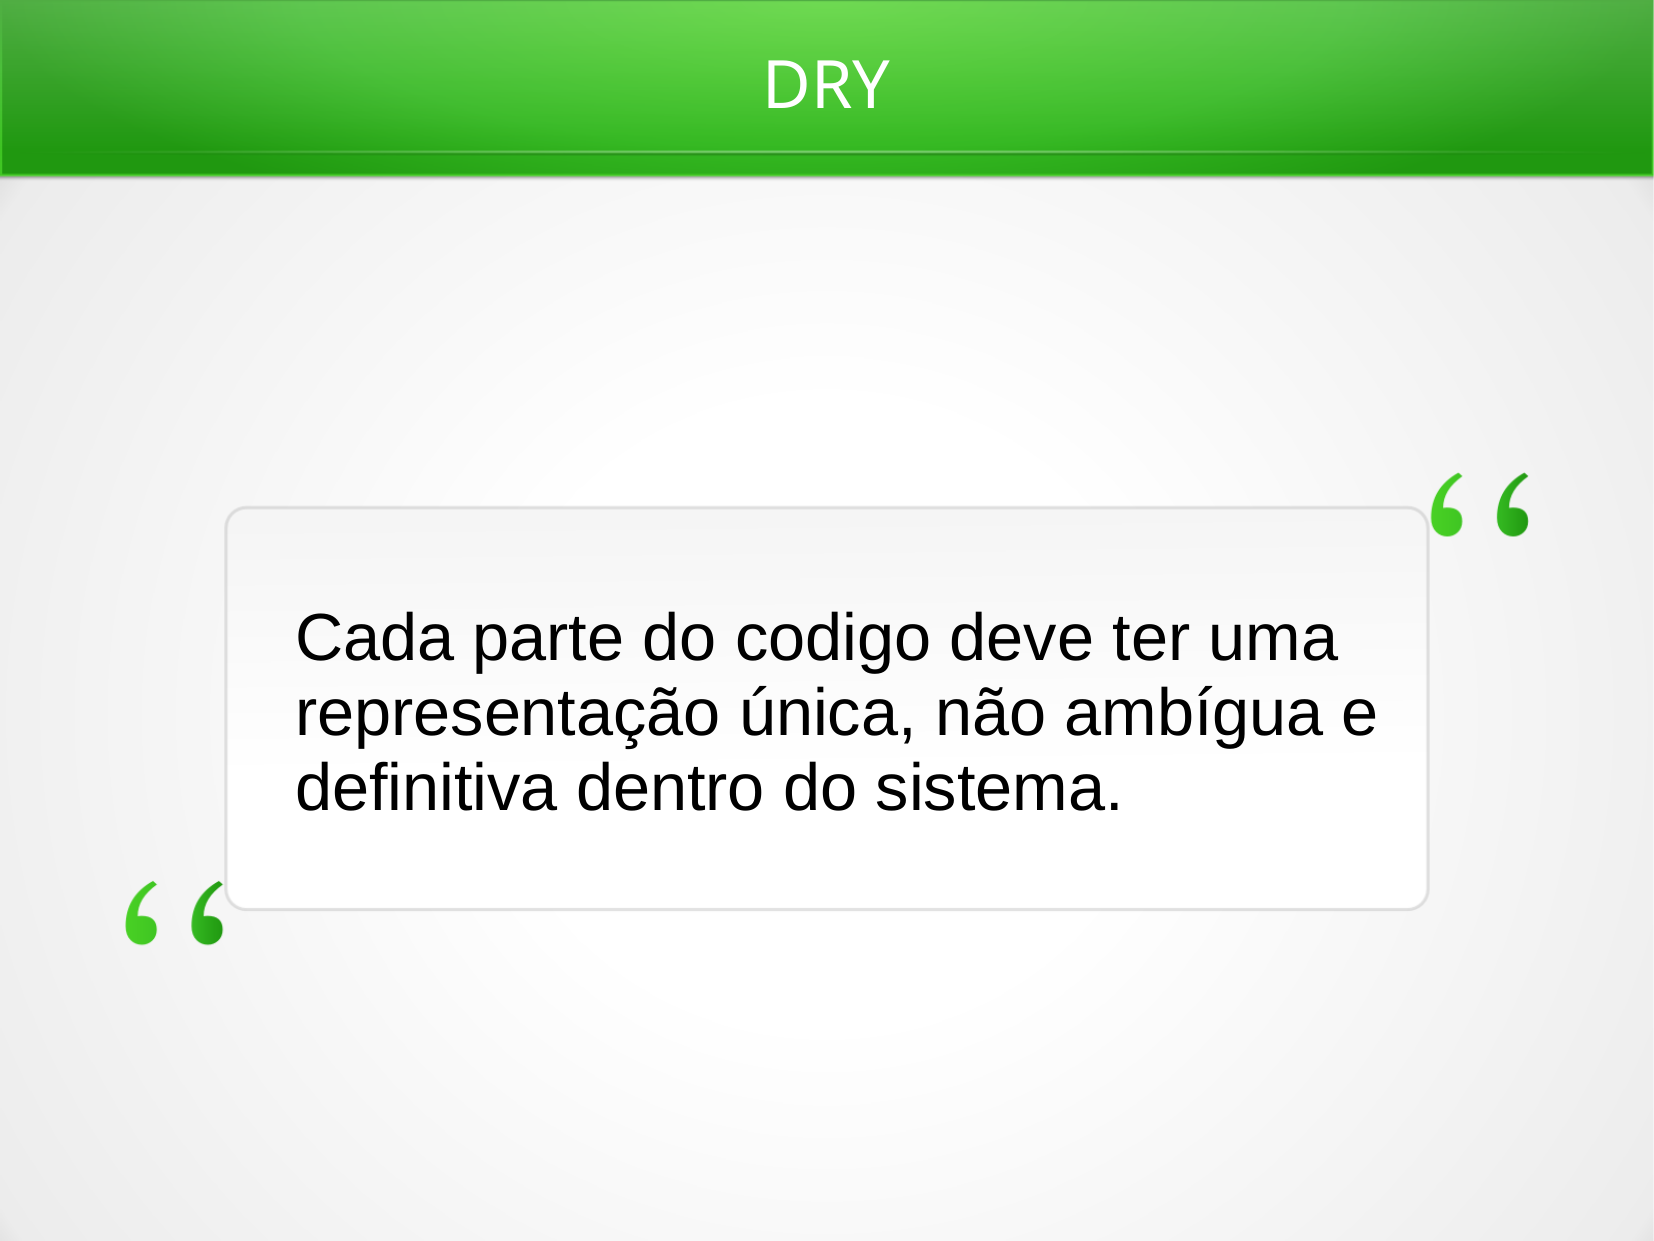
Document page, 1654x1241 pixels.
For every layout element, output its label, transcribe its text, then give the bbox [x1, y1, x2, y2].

title DRY [82, 11, 1571, 154]
picture [0, 0, 1654, 1241]
list Cada parte do codigo deve ter uma representação única, não ambígua e definitiva dentro do sistema. [224, 496, 1406, 910]
